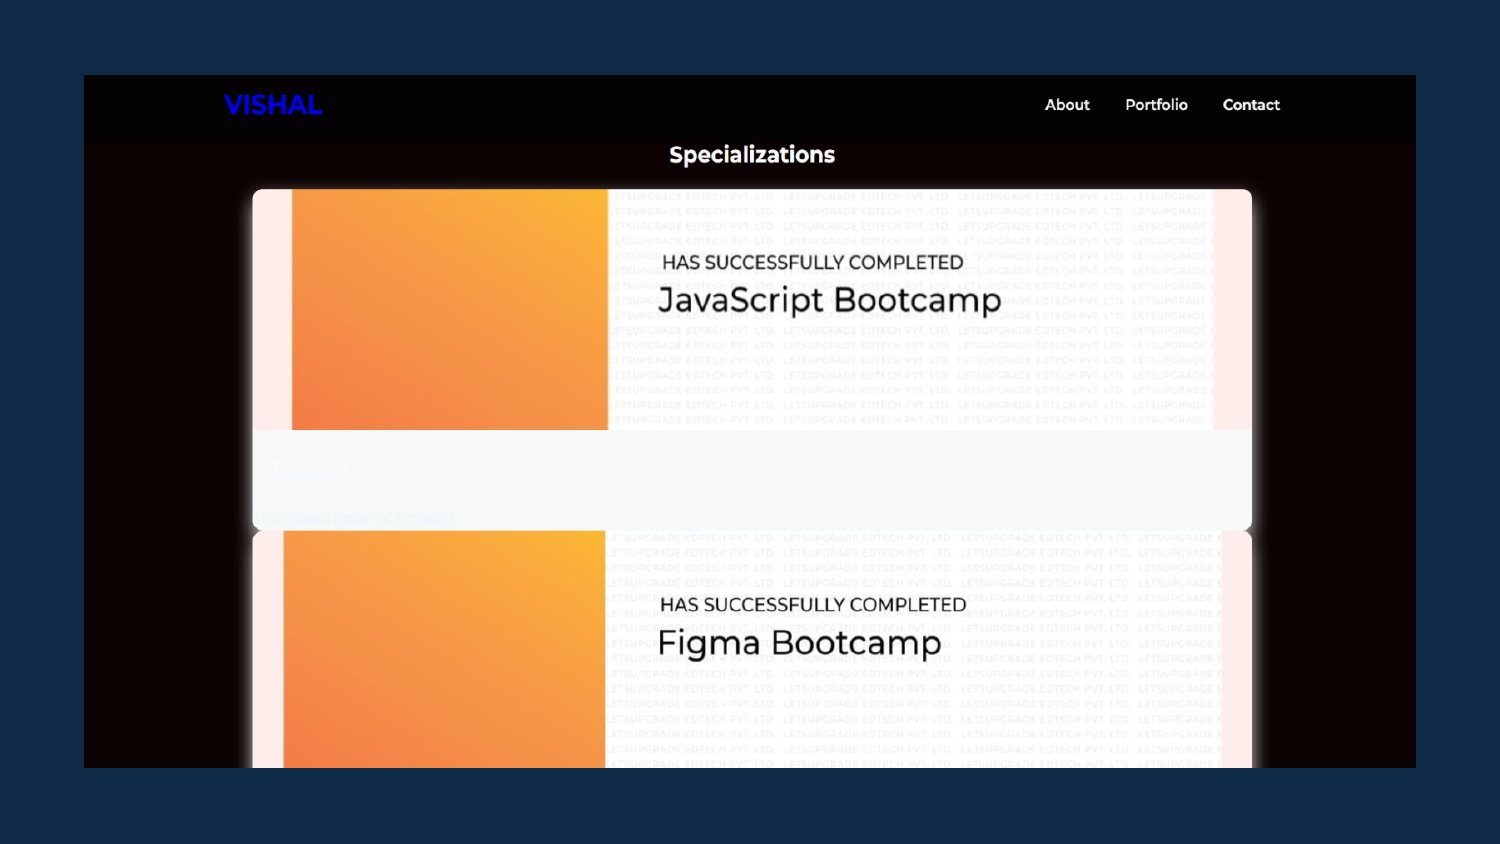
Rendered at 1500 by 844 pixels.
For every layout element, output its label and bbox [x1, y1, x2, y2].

picture [84, 76, 1416, 768]
